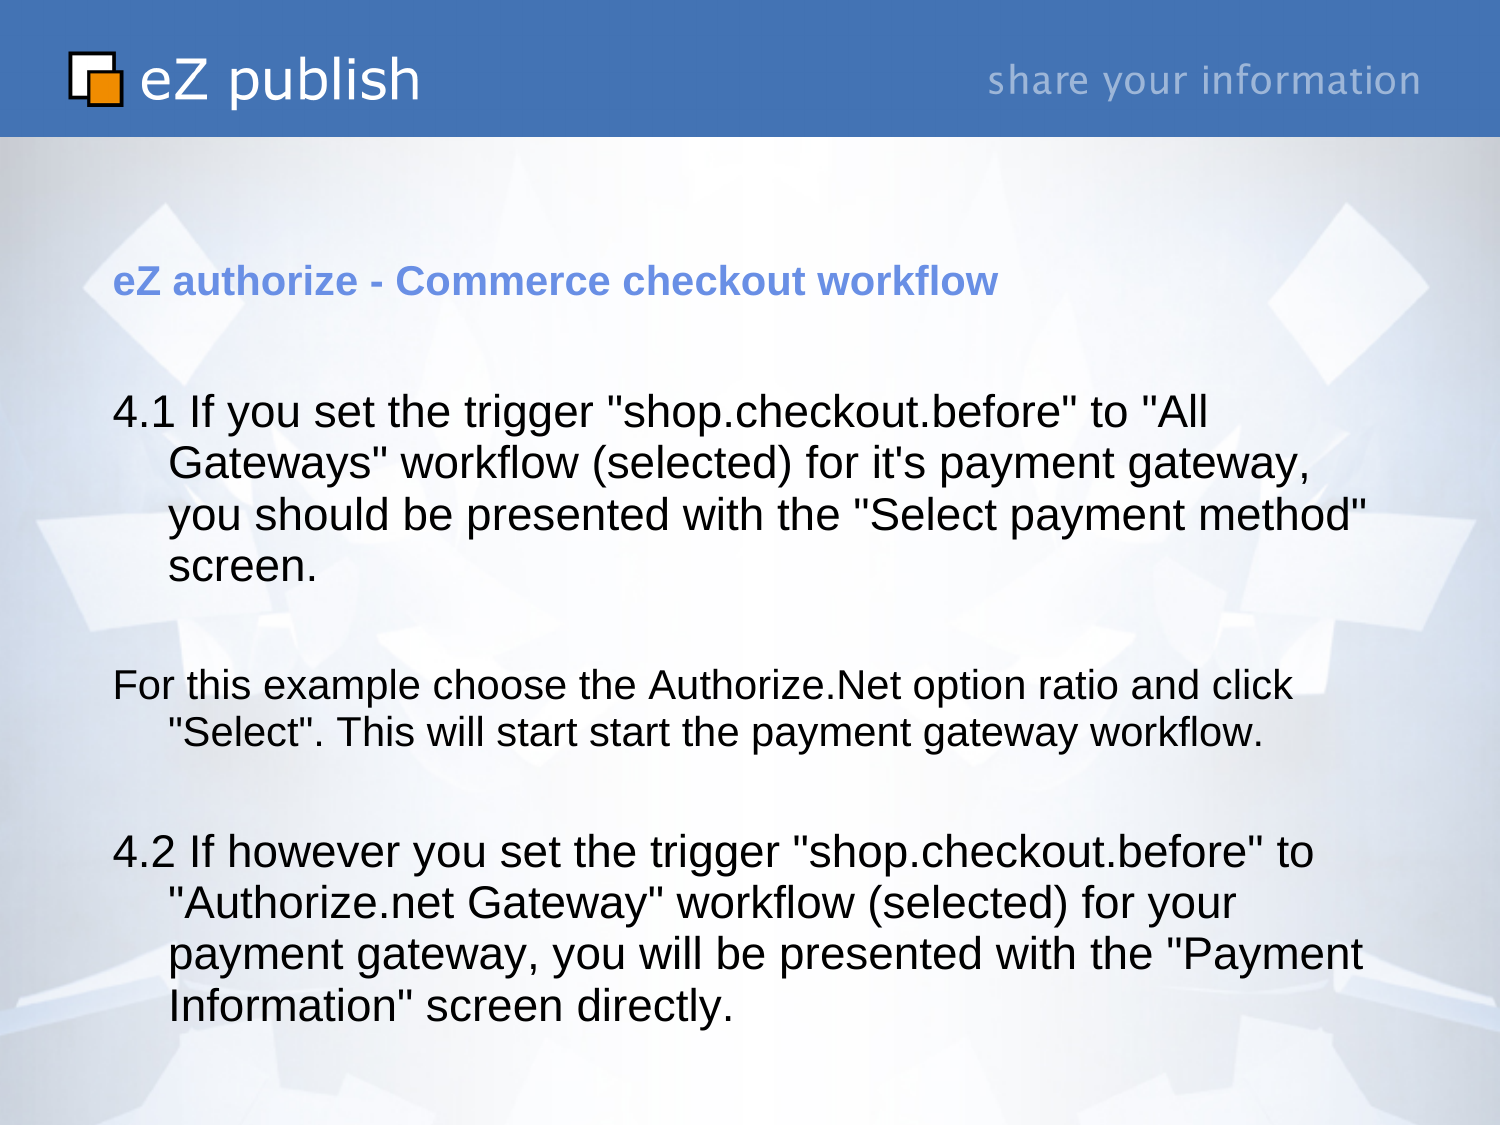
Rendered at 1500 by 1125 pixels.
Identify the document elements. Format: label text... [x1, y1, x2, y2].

title eZ authorize - Commerce checkout workflow [112, 237, 1500, 325]
list 4.1 If you set the trigger "shop.checkout.before" to "All Gateways" workflow (selected) for it's payment gateway, you should be presented with the "Select payment method" screen. For this example choose the Authorize.Net option ratio and click "Select". This will start start the payment gateway workflow. 4.2 If however you set the trigger "shop.checkout.before" to "Authorize.net Gateway" workflow (selected) for your payment gateway, you will be presented with the "Payment Information" screen directly. [112, 324, 1388, 1032]
picture [0, 0, 1500, 1125]
